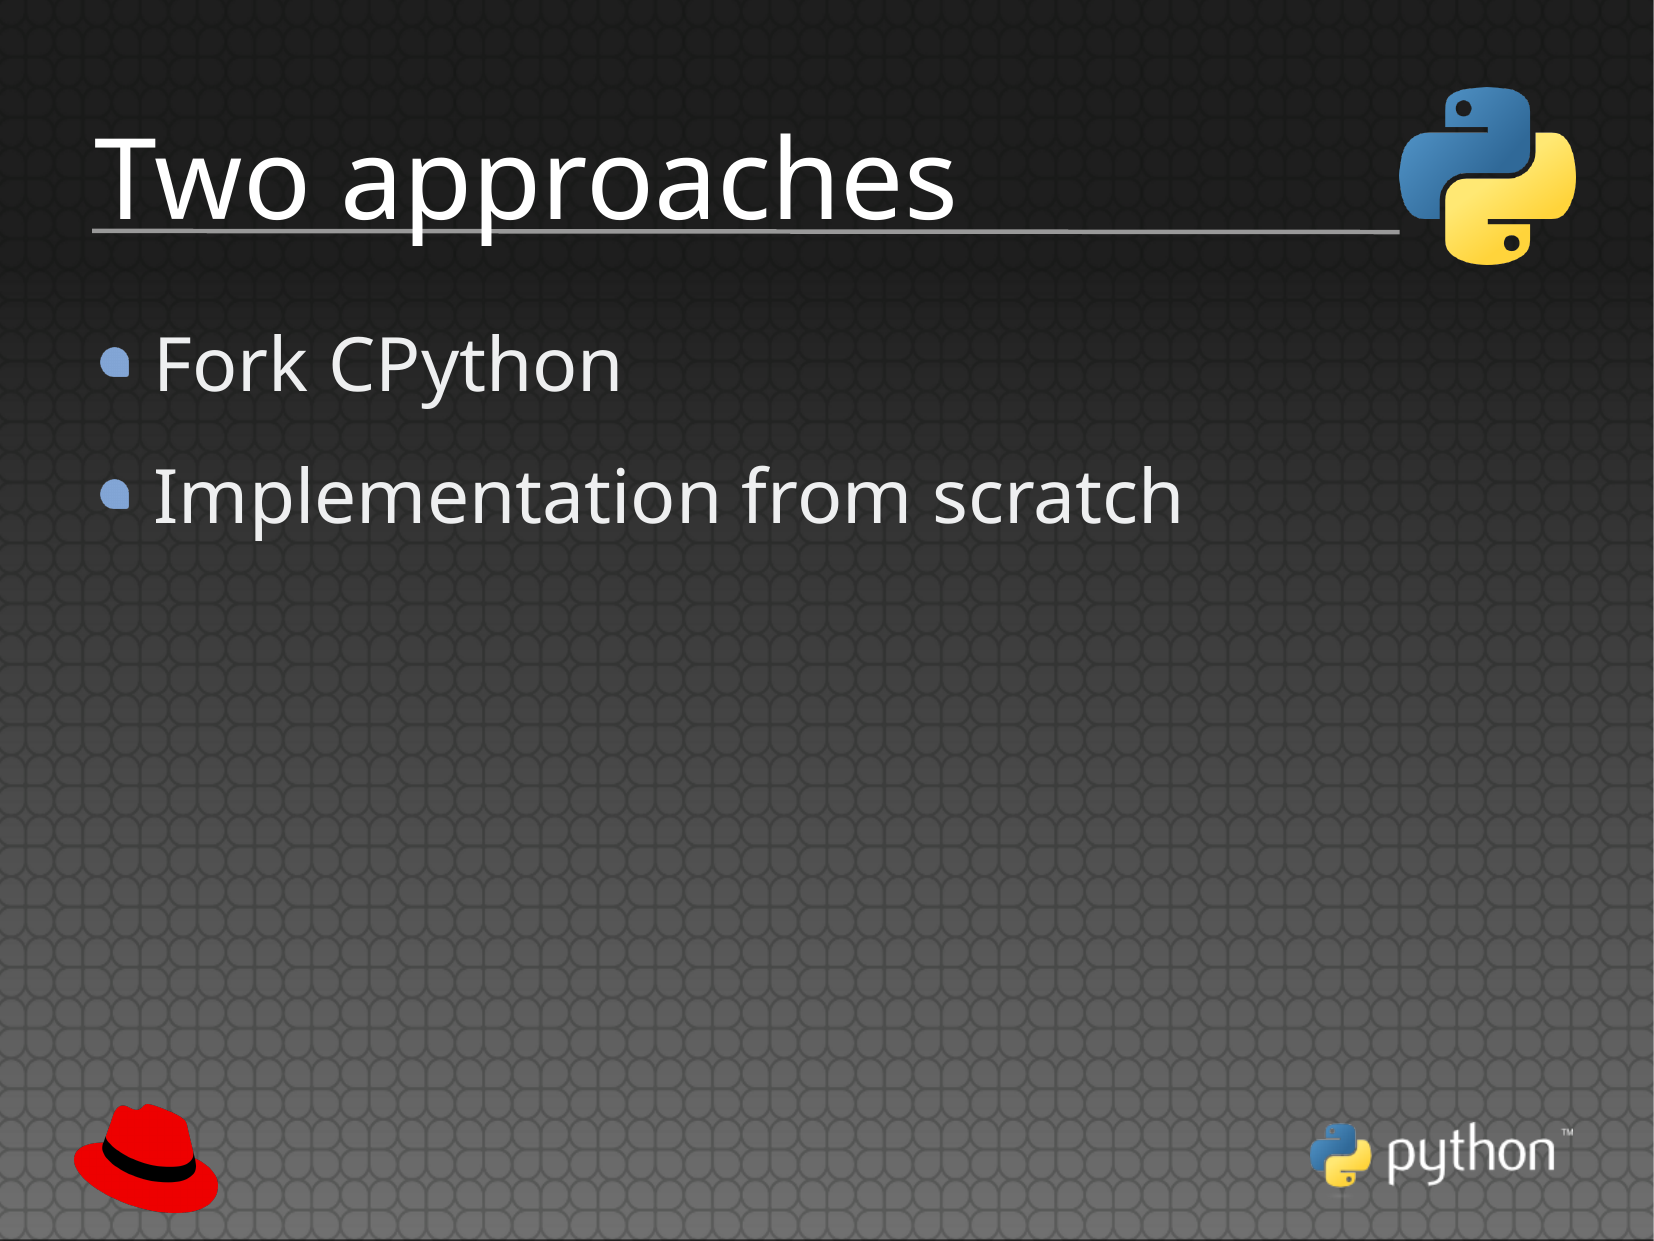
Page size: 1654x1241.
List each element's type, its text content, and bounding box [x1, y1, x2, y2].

title Two approaches [94, 100, 1426, 251]
picture [0, 0, 1654, 1241]
list Fork CPython Implementation from scratch [82, 311, 1571, 1051]
